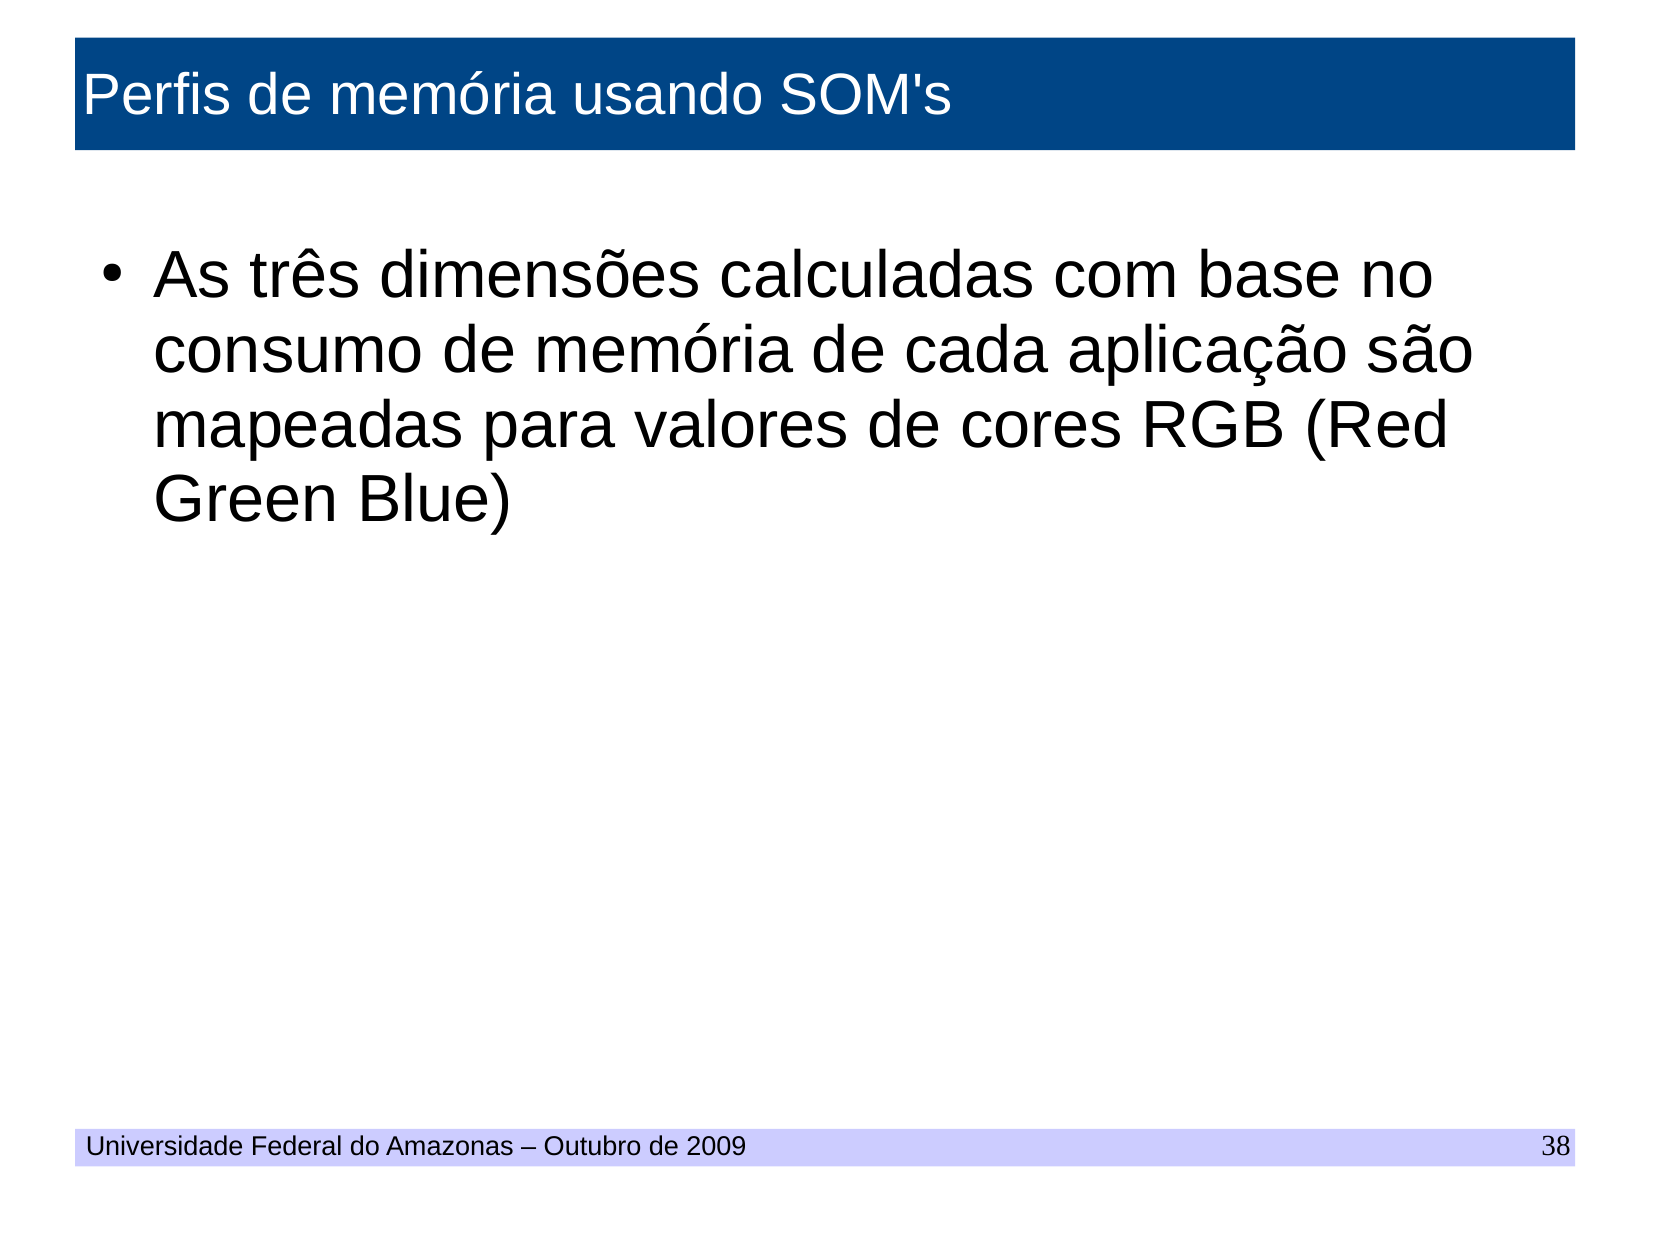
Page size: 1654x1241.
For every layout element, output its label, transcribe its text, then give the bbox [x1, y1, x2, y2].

list As três dimensões calculadas com base no consumo de memória de cada aplicação são mapeadas para valores de cores RGB (Red Green Blue) [82, 237, 1571, 1056]
title Perfis de memória usando SOM's [82, 43, 1571, 145]
